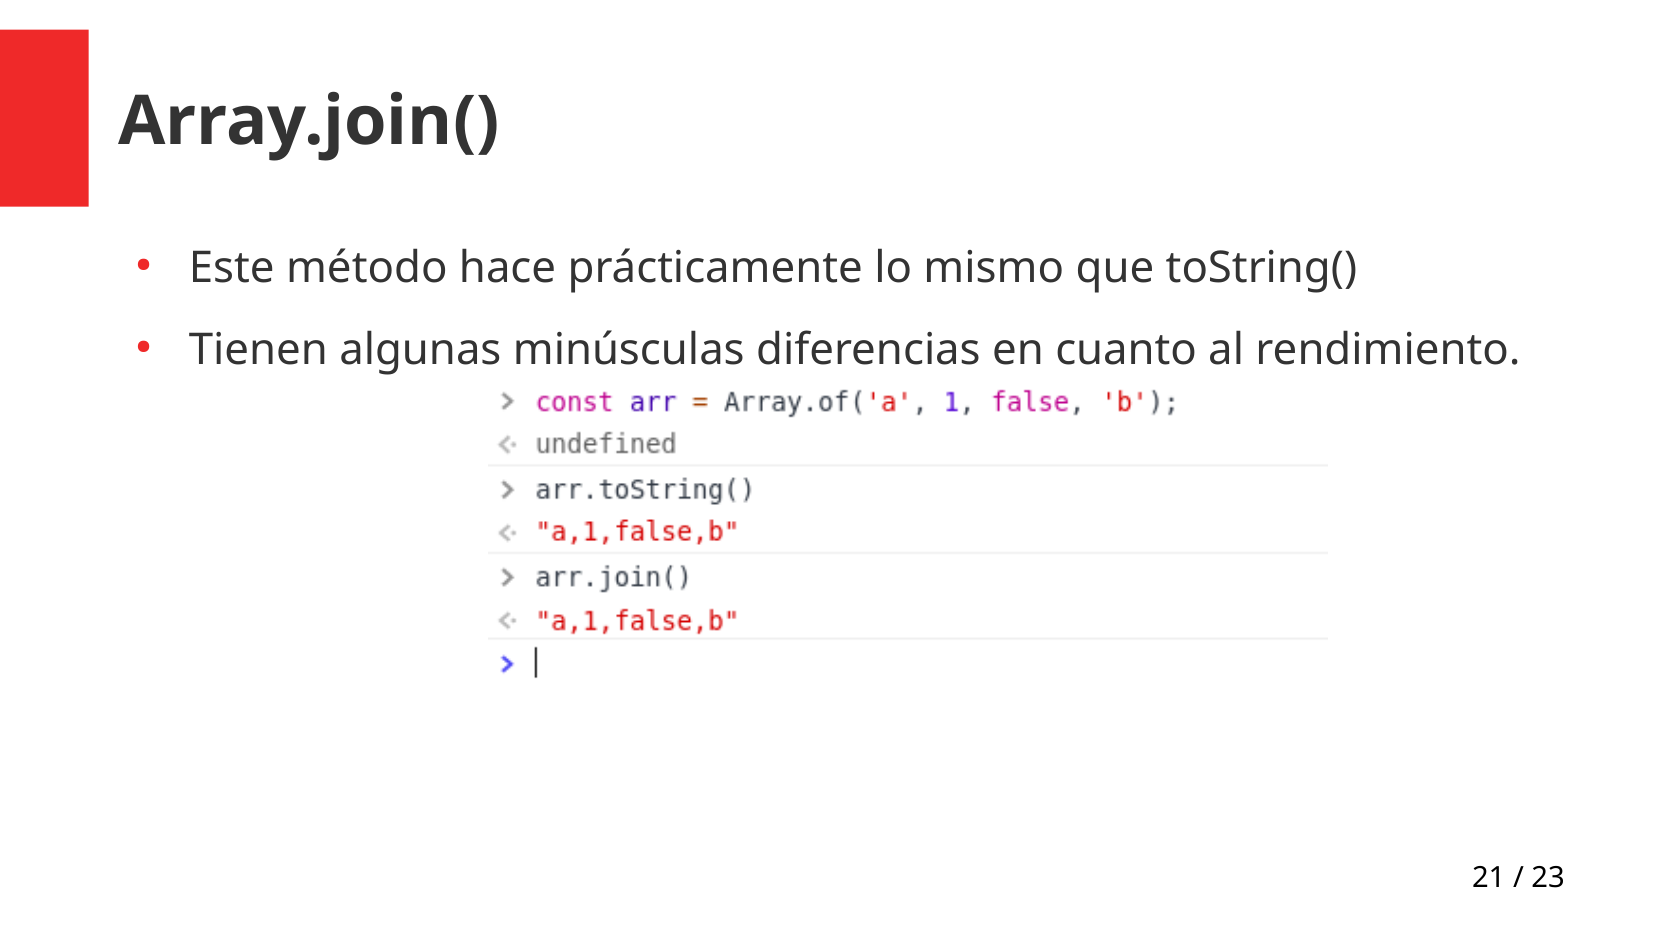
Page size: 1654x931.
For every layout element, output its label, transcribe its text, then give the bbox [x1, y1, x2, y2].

title Array.join() [118, 29, 1595, 207]
list Este método hace prácticamente lo mismo que toString() Tienen algunas minúsculas diferencias en cuanto al rendimiento. [118, 236, 1595, 798]
picture [488, 383, 1328, 680]
